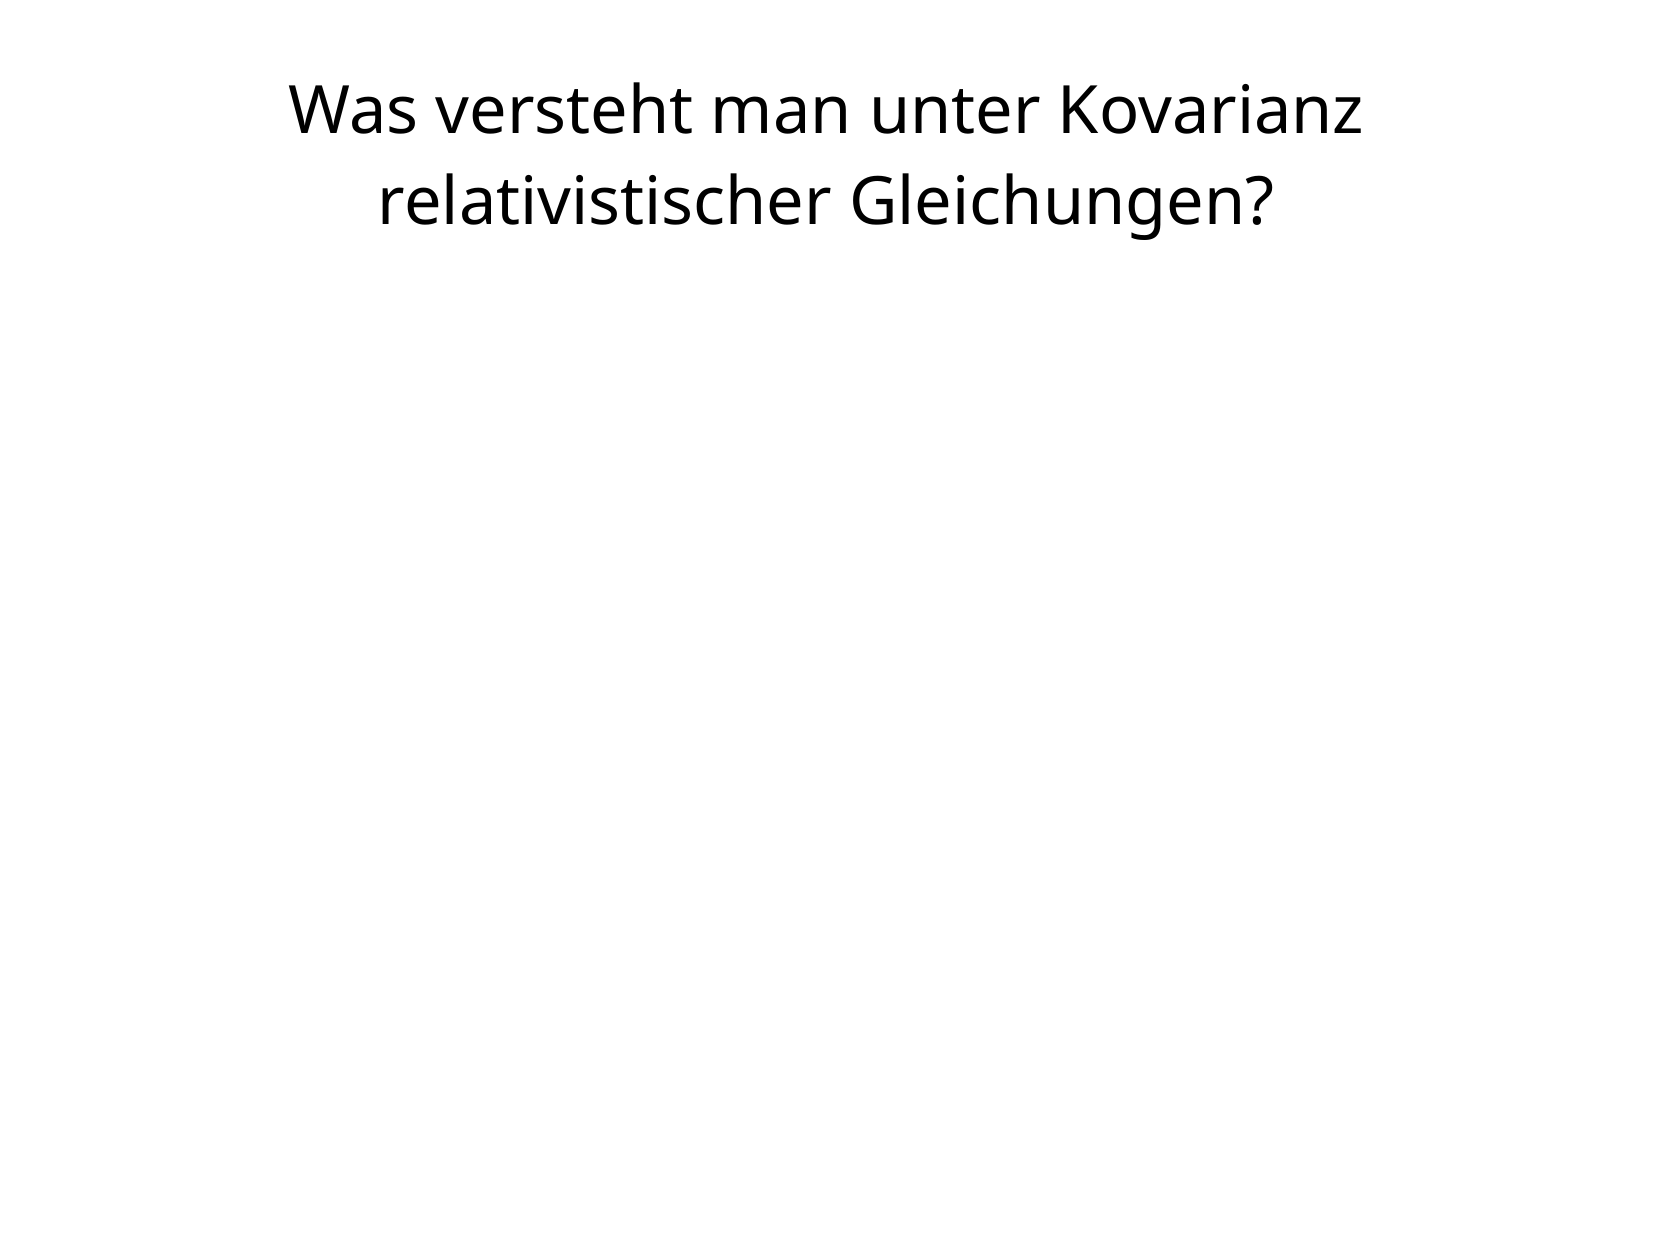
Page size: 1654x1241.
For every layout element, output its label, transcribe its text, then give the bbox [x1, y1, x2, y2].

title Was versteht man unter Kovarianz relativistischer Gleichungen? [82, 49, 1571, 257]
